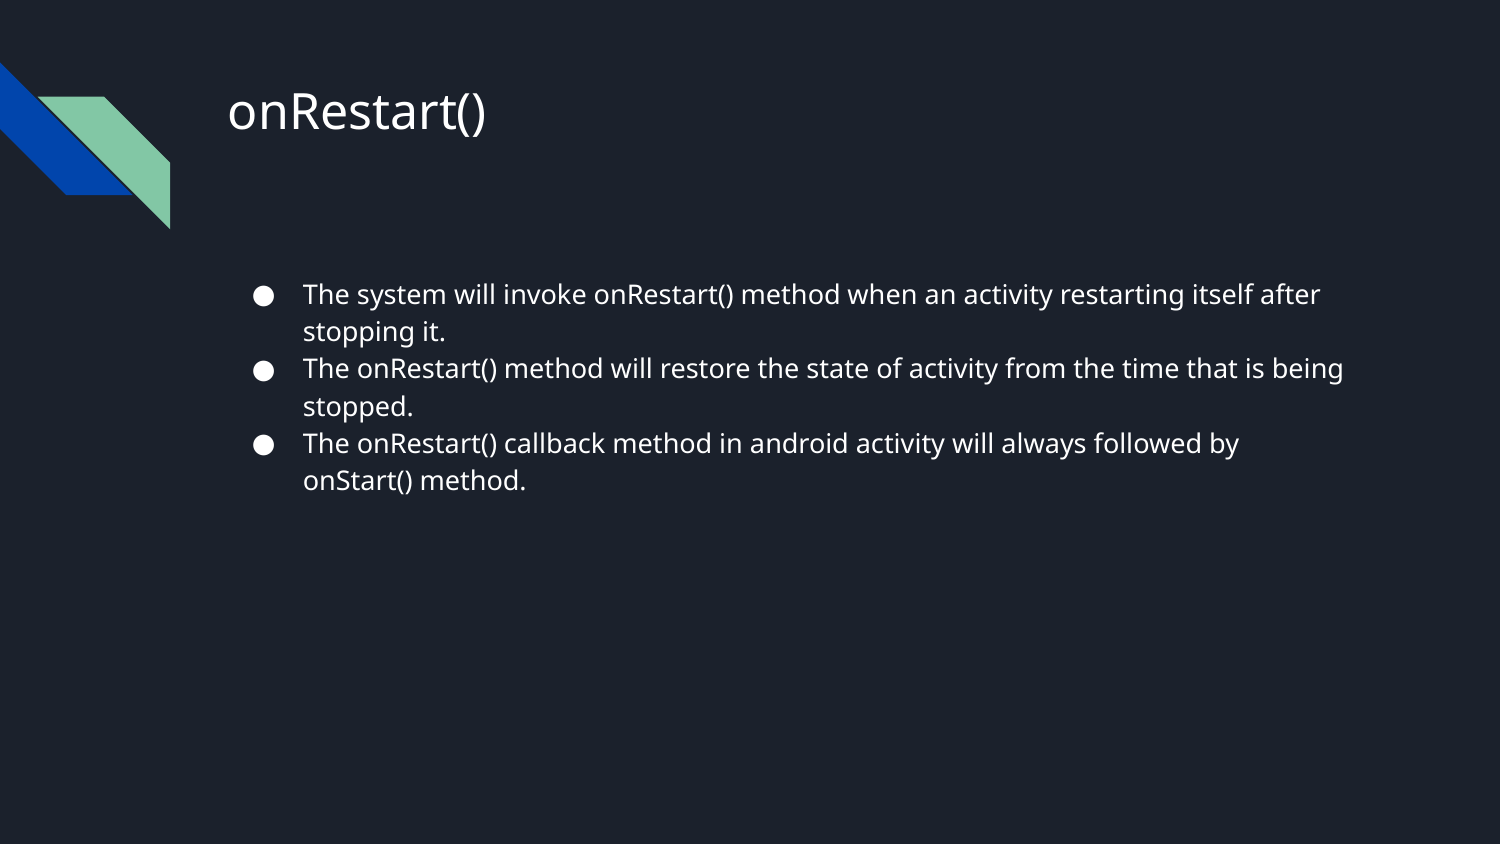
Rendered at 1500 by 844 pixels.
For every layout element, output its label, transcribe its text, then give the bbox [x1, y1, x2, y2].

title onRestart() [212, 64, 1368, 215]
list The system will invoke onRestart() method when an activity restarting itself after stopping it. The onRestart() method will restore the state of activity from the time that is being stopped. The onRestart() callback method in android activity will always followed by onStart() method. [212, 257, 1368, 735]
